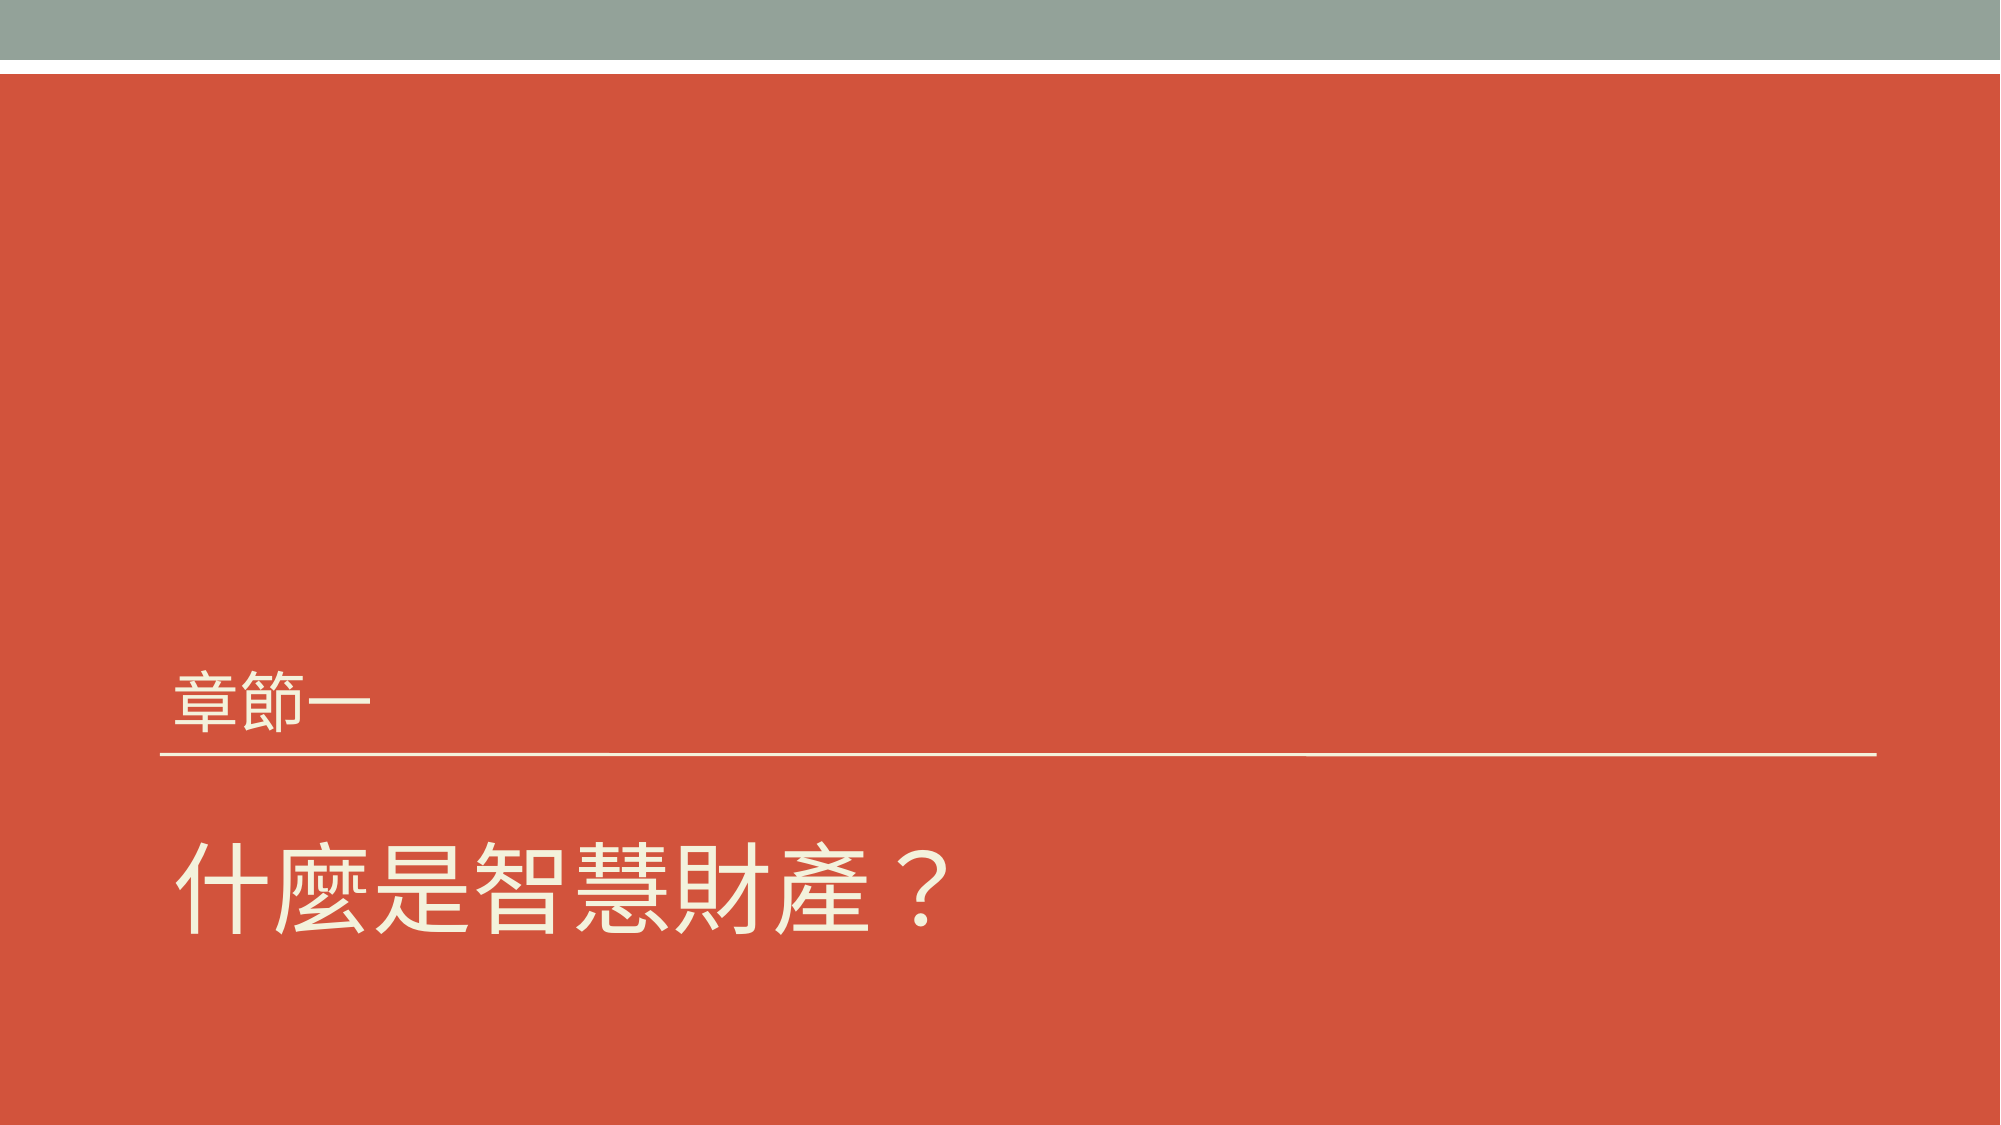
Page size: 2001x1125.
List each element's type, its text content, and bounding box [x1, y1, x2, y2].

title 章節一 [157, 387, 1858, 749]
list 什麼是智慧財產？ [157, 758, 1858, 1006]
